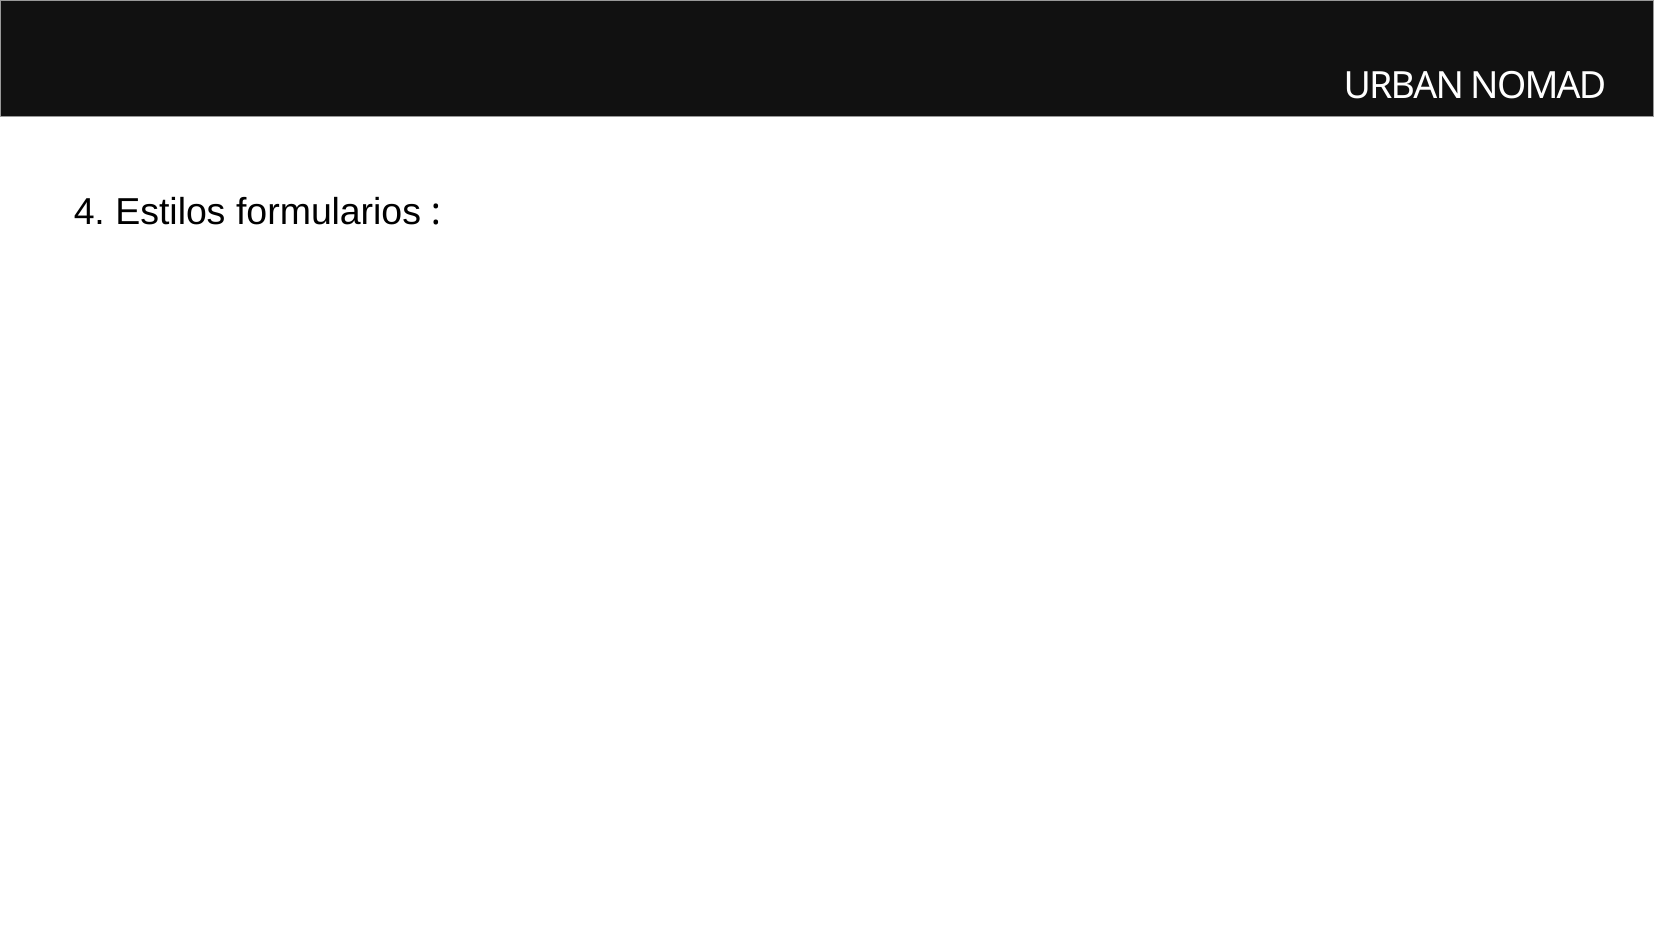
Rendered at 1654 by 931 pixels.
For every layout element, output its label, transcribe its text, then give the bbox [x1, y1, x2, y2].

text_box 4. Estilos formularios : [59, 177, 1565, 268]
text_box URBAN NOMAD [0, 0, 1654, 89]
